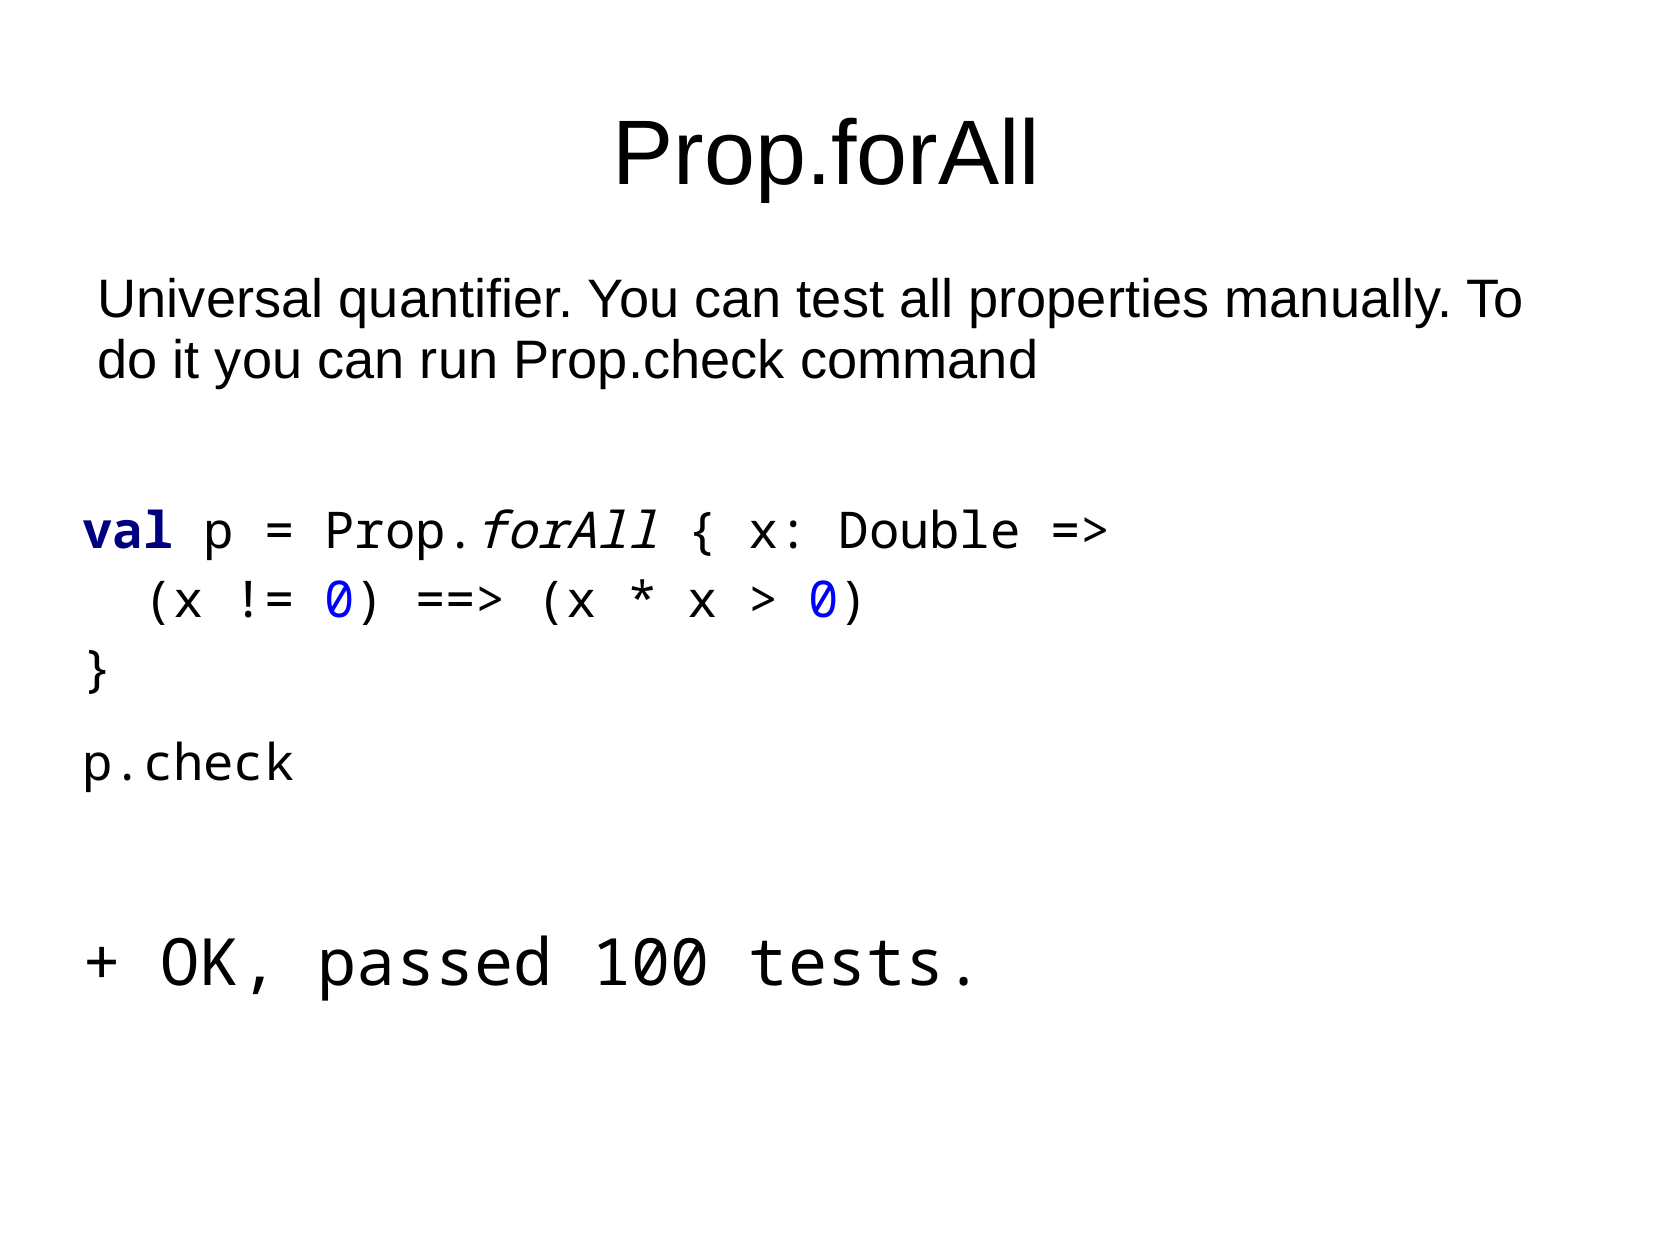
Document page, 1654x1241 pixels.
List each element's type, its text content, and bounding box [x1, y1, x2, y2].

list val p = Prop.forAll { x: Double => (x != 0) ==> (x * x > 0) } p.check + OK, passed 100 tests. [82, 495, 1571, 1010]
text_box Universal quantifier. You can test all properties manually. To do it you can run Prop.check command [82, 261, 1542, 398]
title Prop.forAll [82, 49, 1571, 257]
